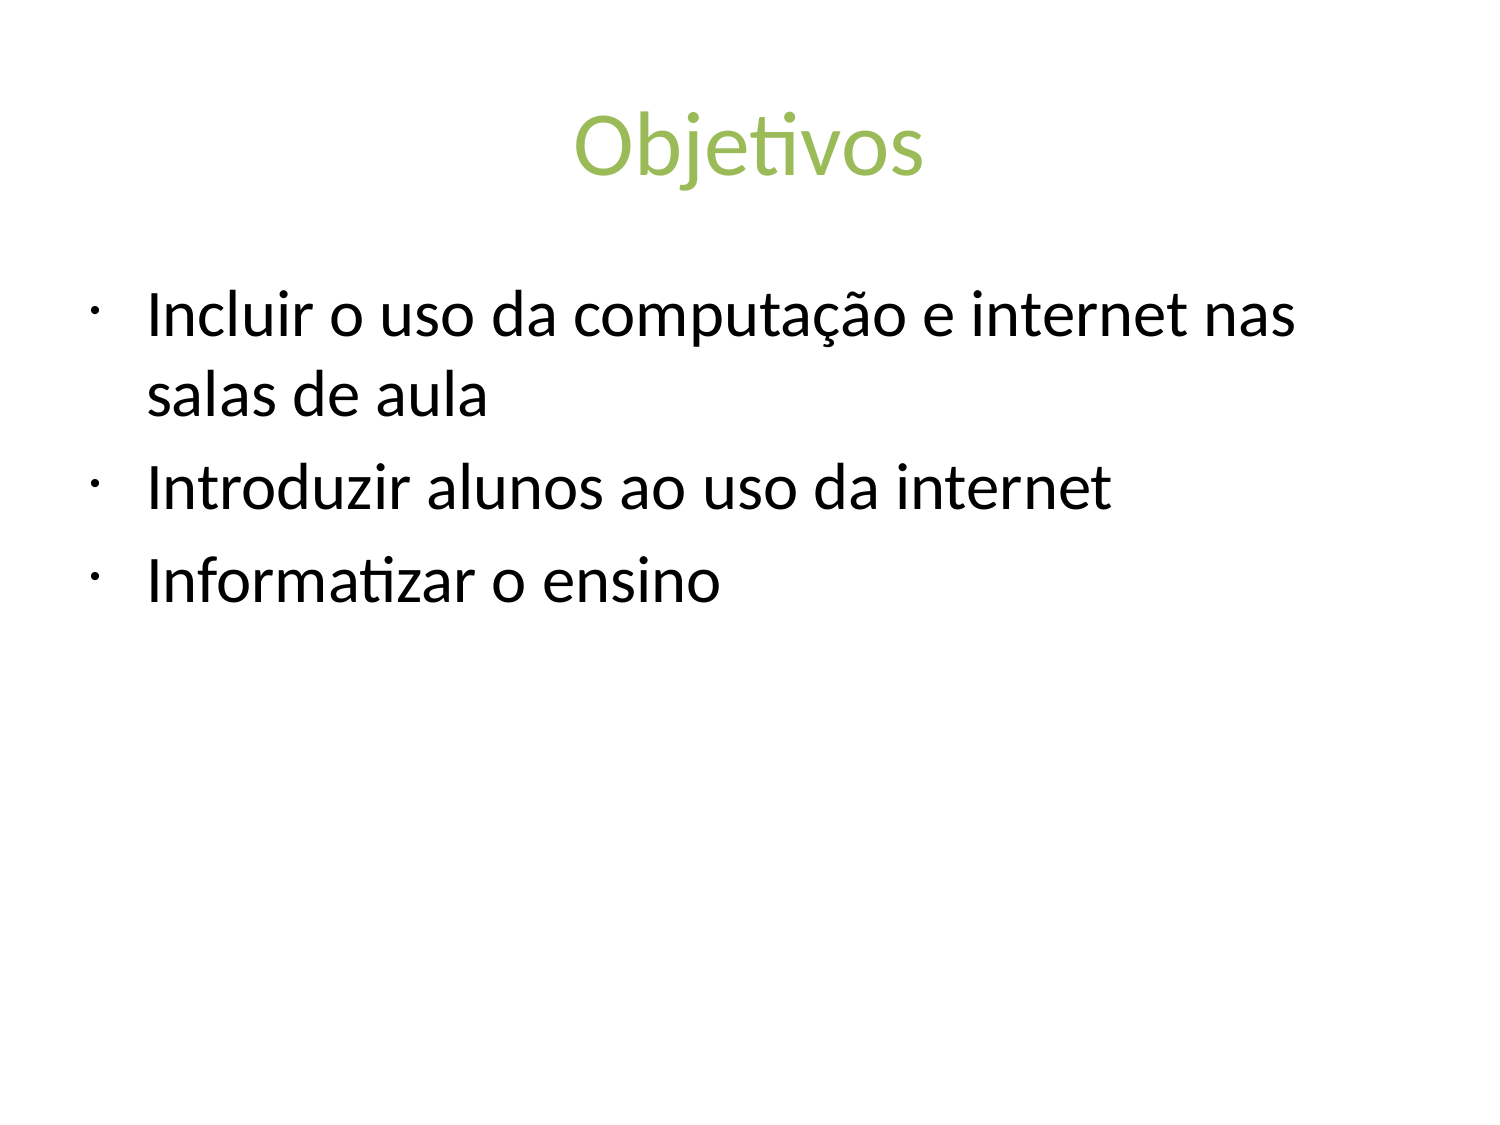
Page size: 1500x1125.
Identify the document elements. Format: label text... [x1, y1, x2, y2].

list Incluir o uso da computação e internet nas salas de aula Introduzir alunos ao uso da internet Informatizar o ensino [75, 262, 1425, 1005]
title Objetivos [75, 45, 1425, 233]
